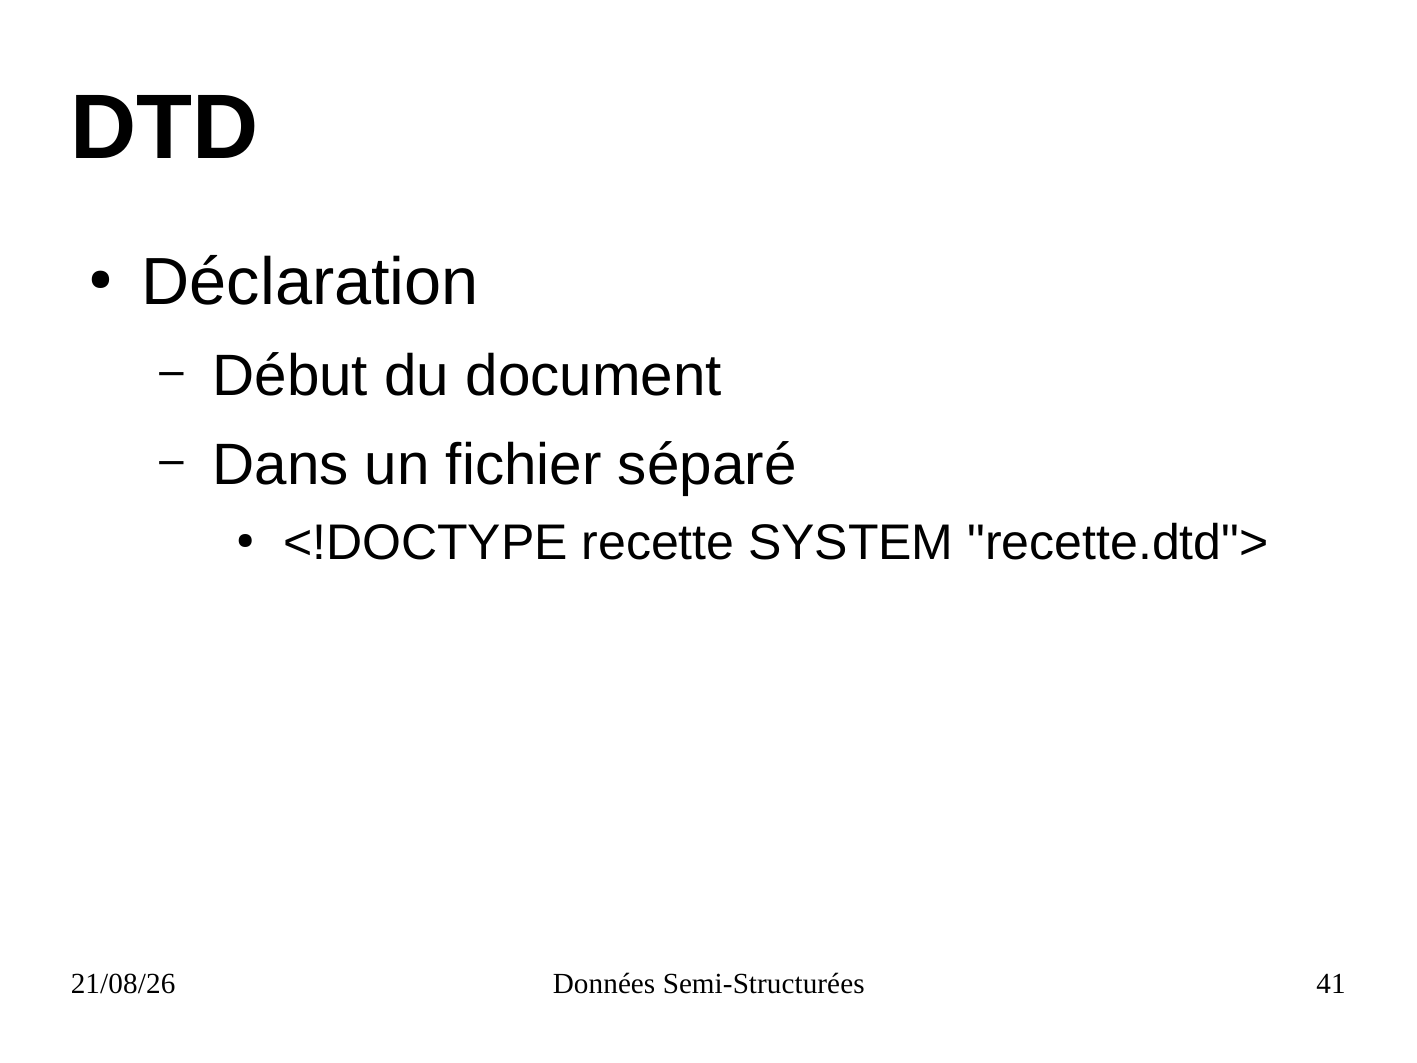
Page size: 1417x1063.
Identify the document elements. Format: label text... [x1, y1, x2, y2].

title DTD [70, 42, 1346, 212]
list Déclaration Début du document Dans un fichier séparé <!DOCTYPE recette SYSTEM "recette.dtd"> [70, 244, 1346, 925]
